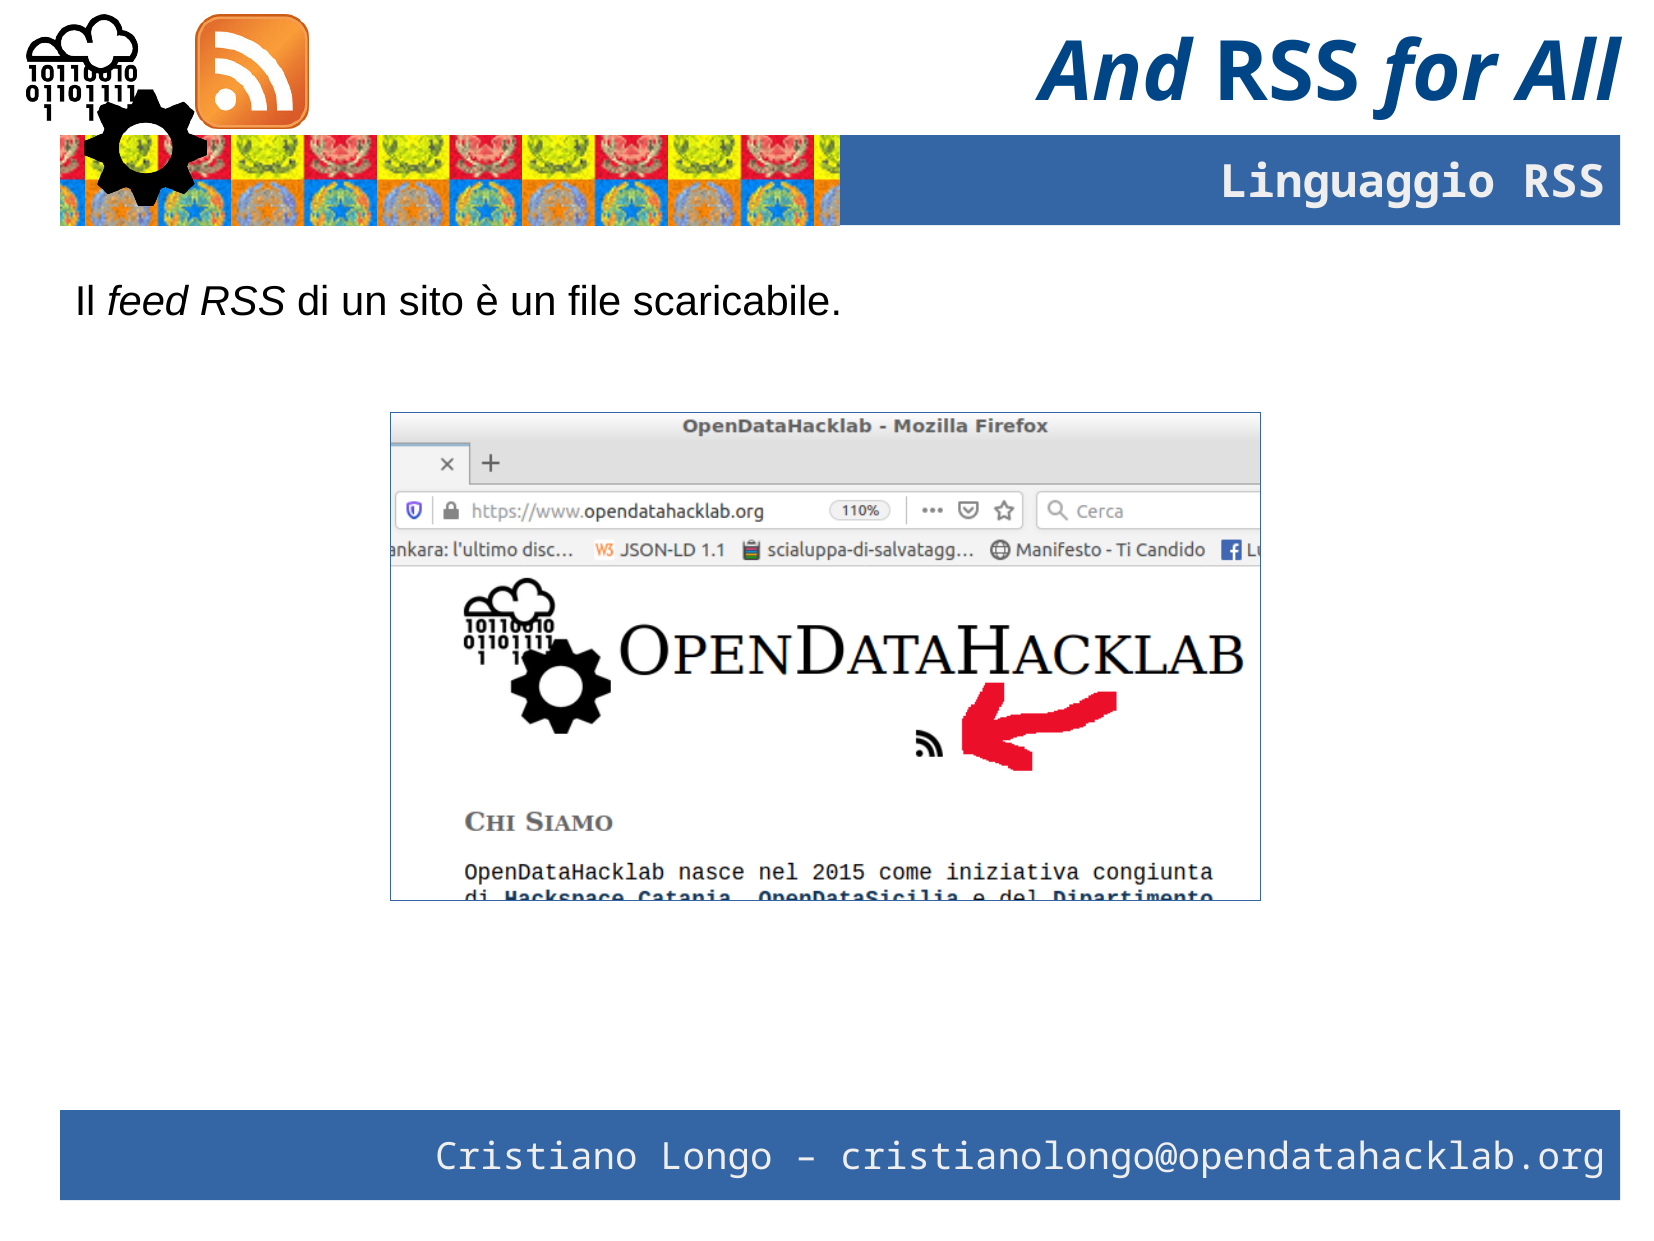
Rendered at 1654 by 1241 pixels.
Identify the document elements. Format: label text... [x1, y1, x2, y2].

text_box Il feed RSS di un sito è un file scaricabile. [60, 270, 1546, 406]
text_box Linguaggio RSS [840, 135, 1621, 226]
picture [390, 412, 1261, 901]
text_box [60, 135, 840, 226]
picture [26, 14, 309, 206]
text_box Cristiano Longo – cristianolongo@opendatahacklab.org [60, 1110, 1621, 1201]
text_box And RSS for All [870, 4, 1636, 214]
